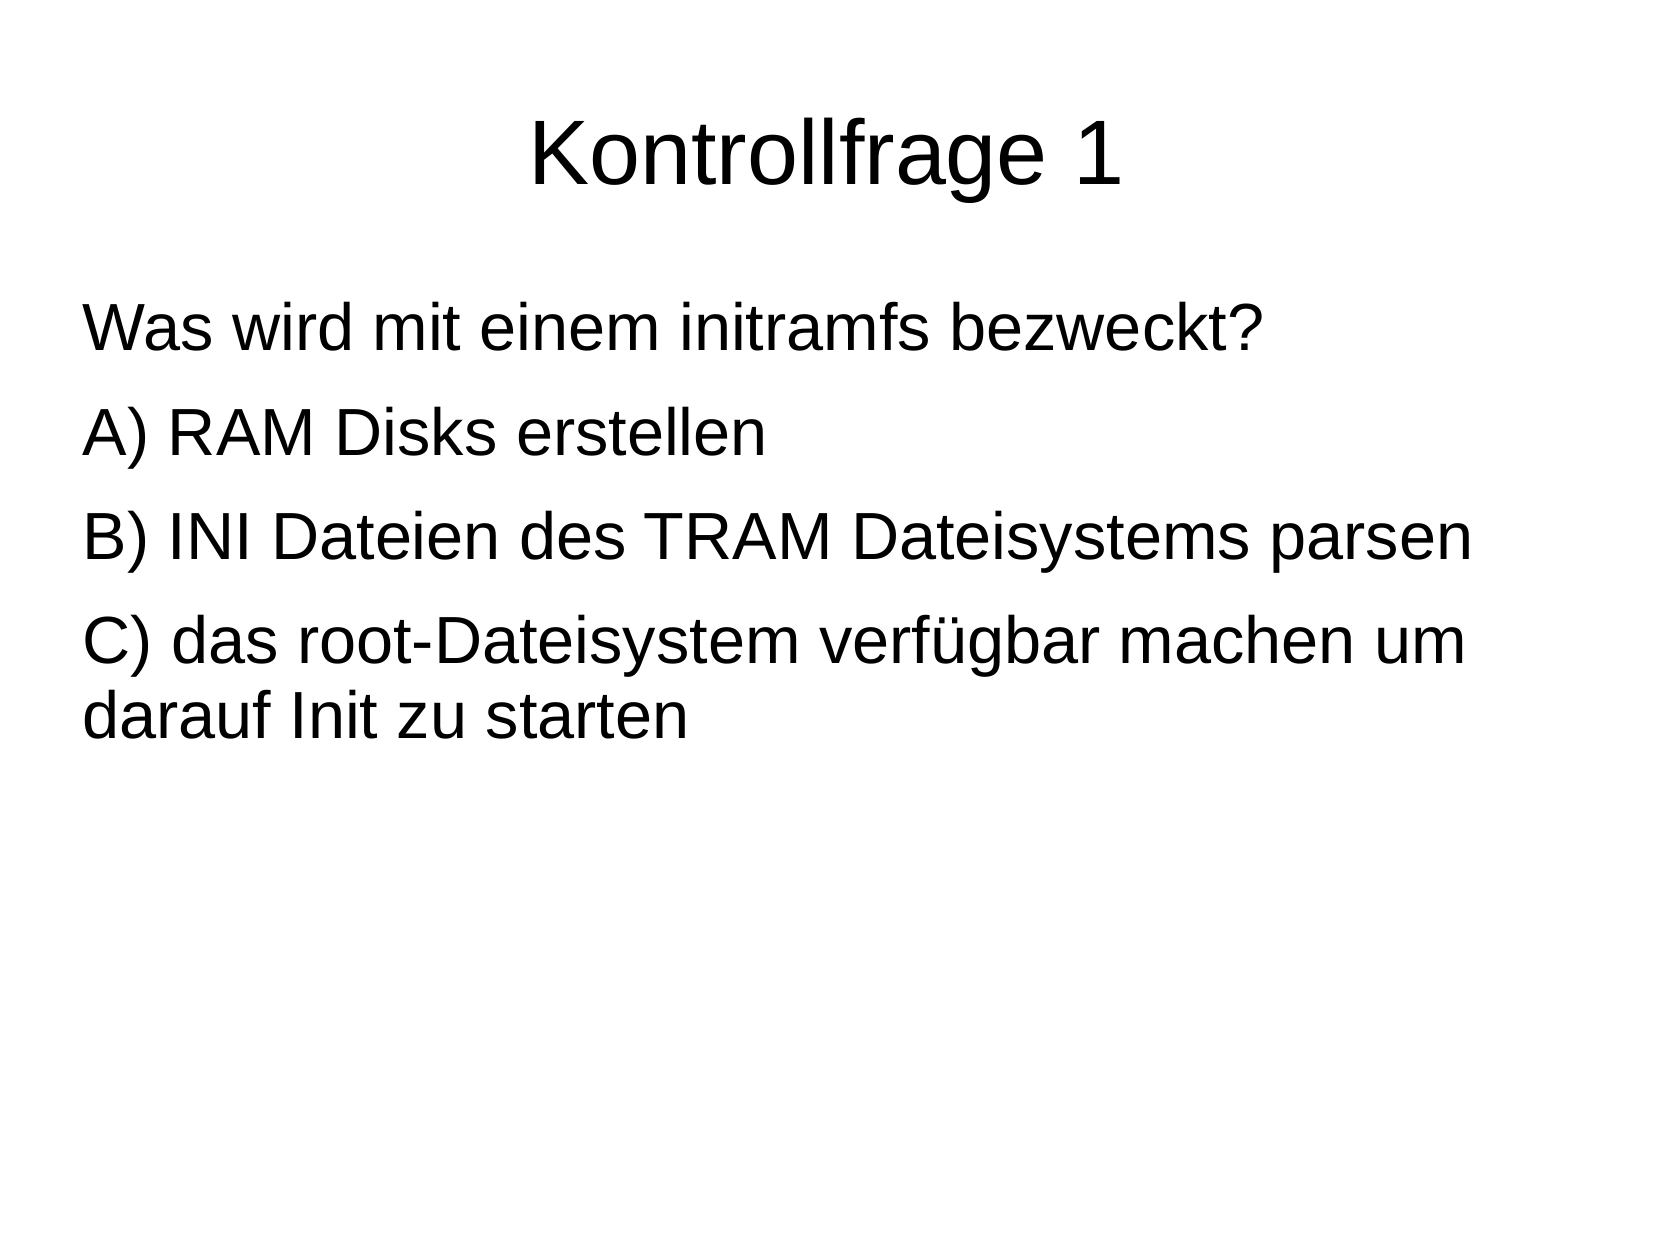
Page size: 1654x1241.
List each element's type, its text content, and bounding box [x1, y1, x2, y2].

title Kontrollfrage 1 [82, 101, 1571, 205]
list Was wird mit einem initramfs bezweckt? A) RAM Disks erstellen B) INI Dateien des TRAM Dateisystems parsen C) das root-Dateisystem verfügbar machen um darauf Init zu starten [82, 290, 1571, 1010]
